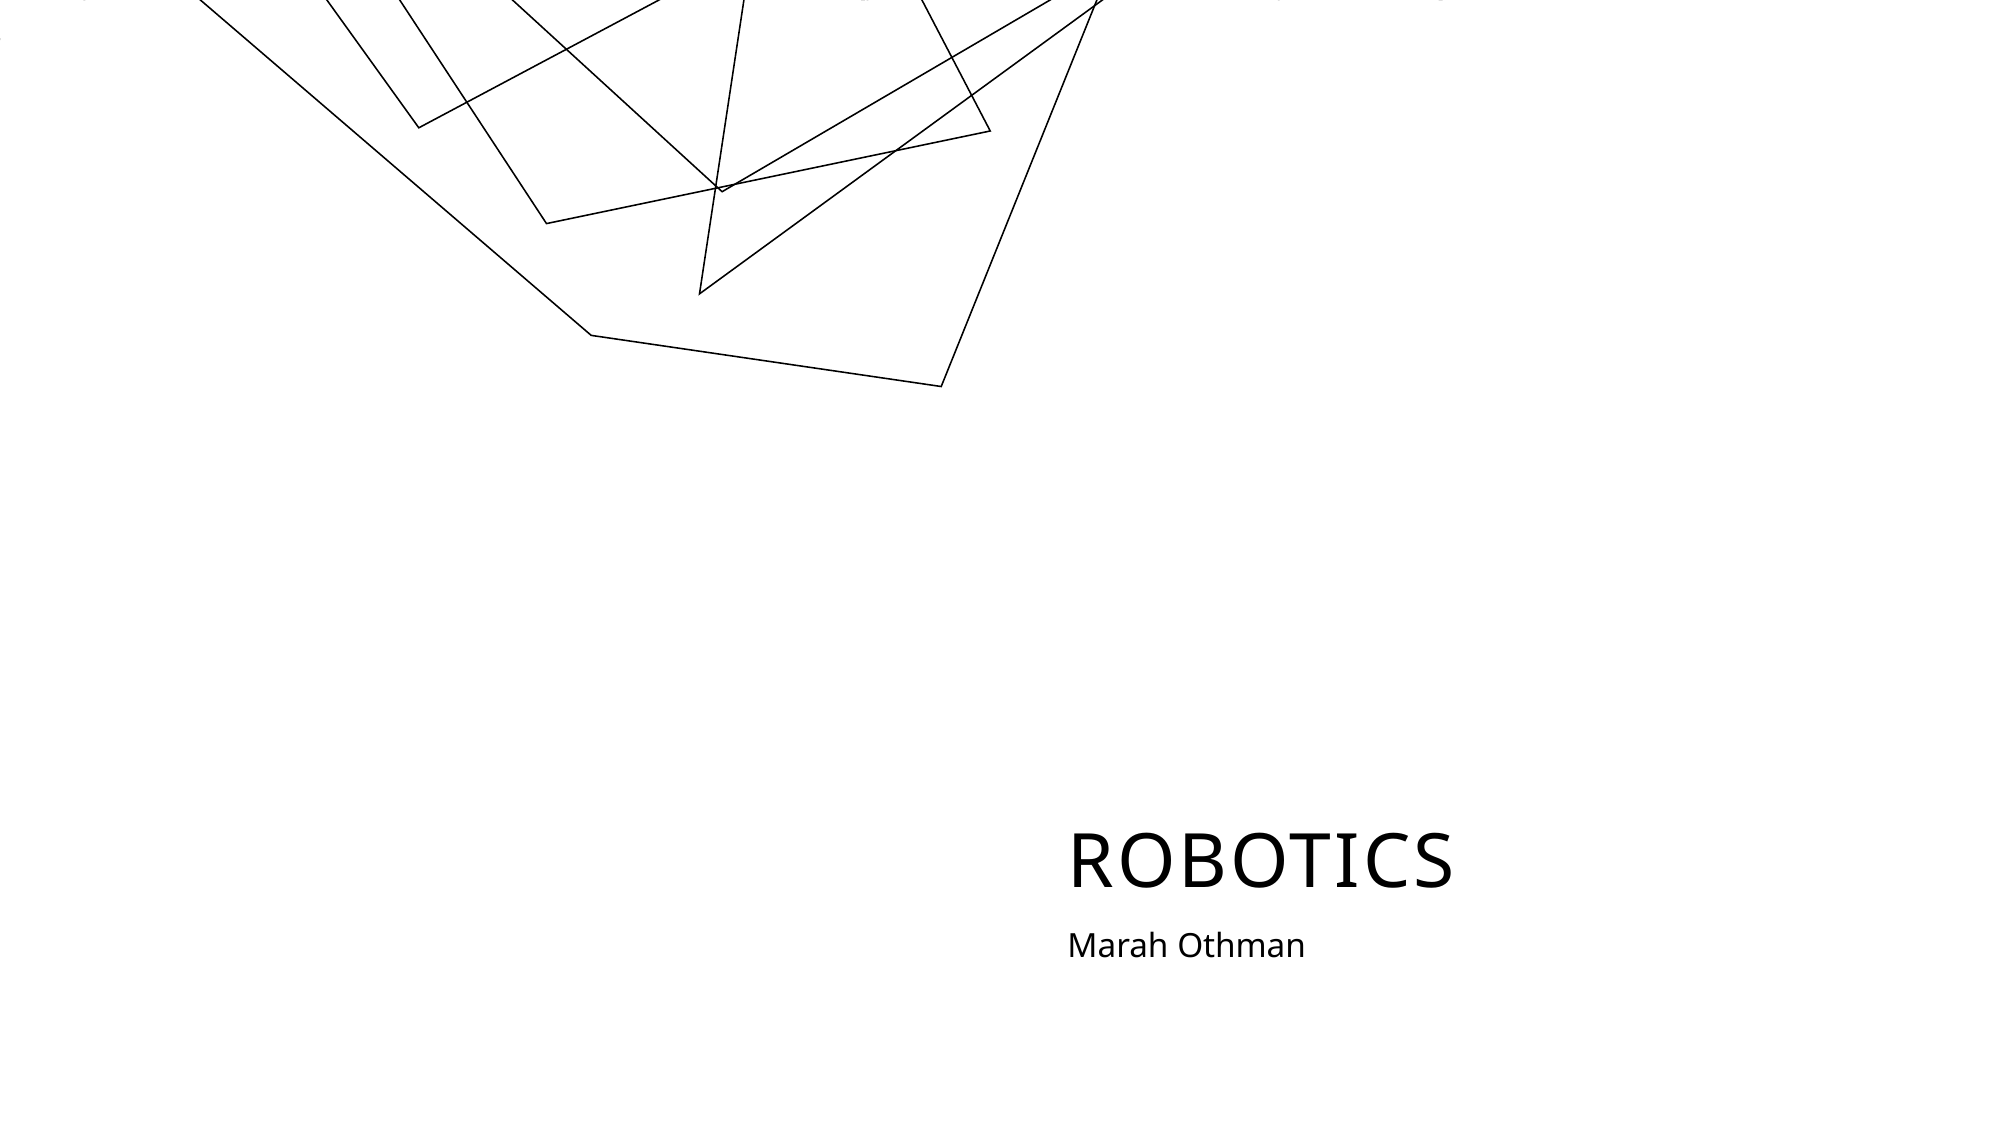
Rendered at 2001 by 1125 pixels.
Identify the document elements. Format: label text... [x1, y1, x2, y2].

title rObotics [1052, 727, 1864, 912]
subtitle Marah Othman [1052, 916, 1864, 982]
